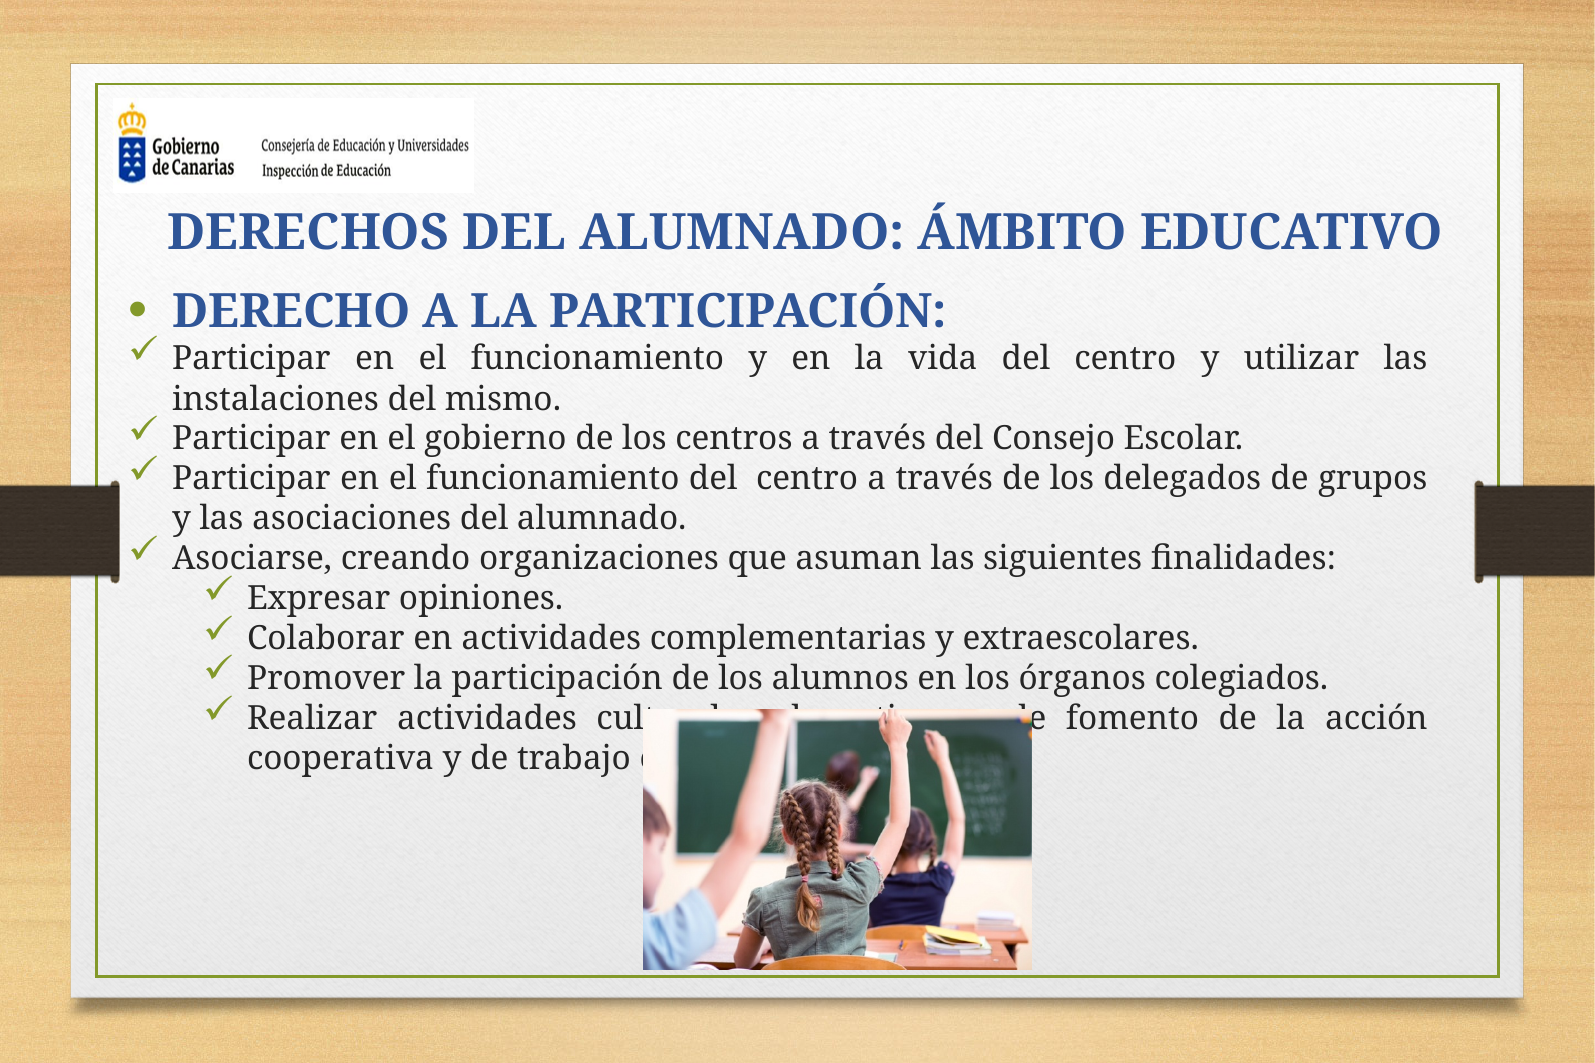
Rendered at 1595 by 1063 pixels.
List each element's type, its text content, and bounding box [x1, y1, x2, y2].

picture [0, 0, 1595, 1063]
text_box DERECHOS DEL ALUMNADO: ÁMBITO EDUCATIVO [83, 145, 1527, 314]
text_box DERECHO A LA PARTICIPACIÓN: Participar en el funcionamiento y en la vida del centro y utilizar las instalaciones del mismo. Participar en el gobierno de los centros a través del Consejo Escolar. Participar en el funcionamiento del centro a través de los delegados de grupos y las asociaciones del alumnado. Asociarse, creando organizaciones que asuman las siguientes finalidades: Expresar opiniones. Colaborar en actividades complementarias y extraescolares. Promover la participación de los alumnos en los órganos colegiados. Realizar actividades culturales, deportivas y de fomento de la acción cooperativa y de trabajo en equipo. [113, 272, 1445, 890]
